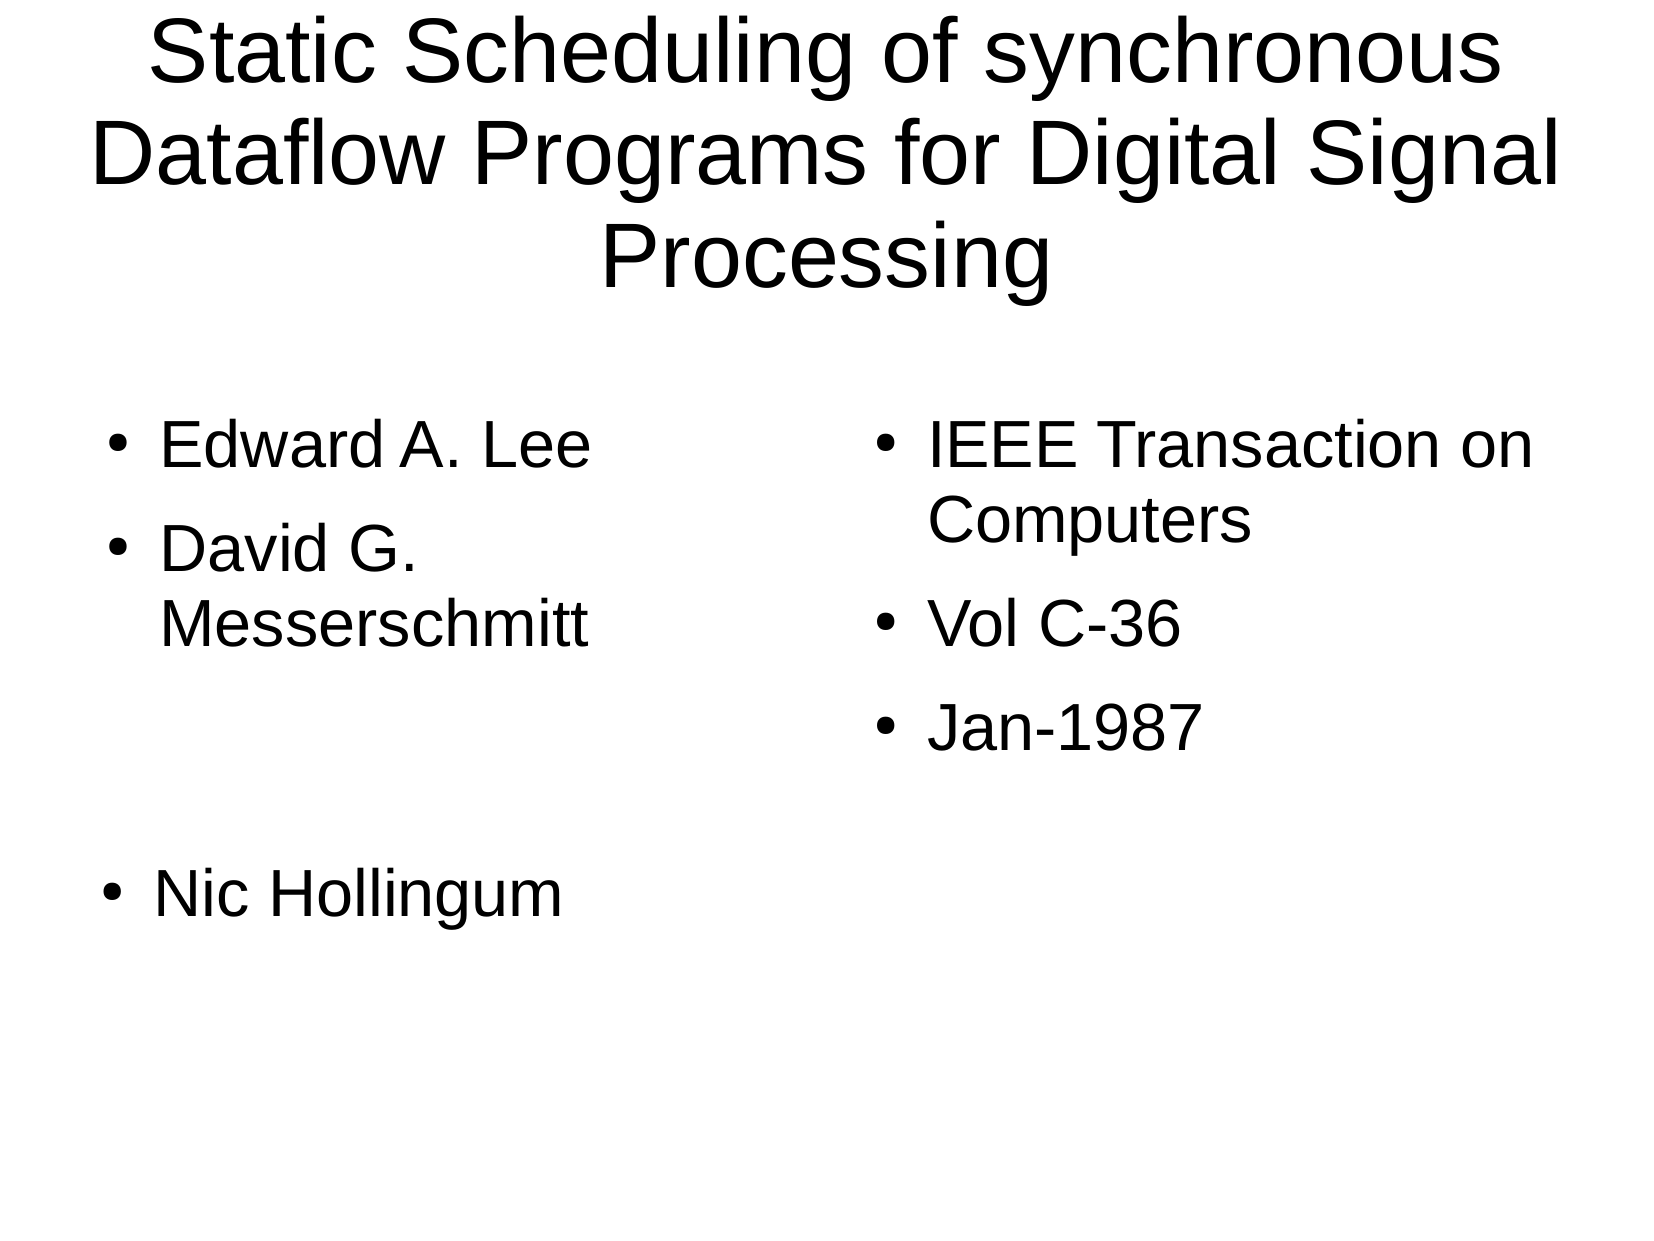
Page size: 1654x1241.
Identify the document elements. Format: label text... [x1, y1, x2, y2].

title Static Scheduling of synchronous Dataflow Programs for Digital Signal Processing [82, 0, 1571, 307]
list IEEE Transaction on Computers Vol C-36 Jan-1987 [856, 406, 1583, 798]
list Nic Hollingum [82, 856, 1571, 1109]
list Edward A. Lee David G. Messerschmitt [88, 406, 815, 798]
